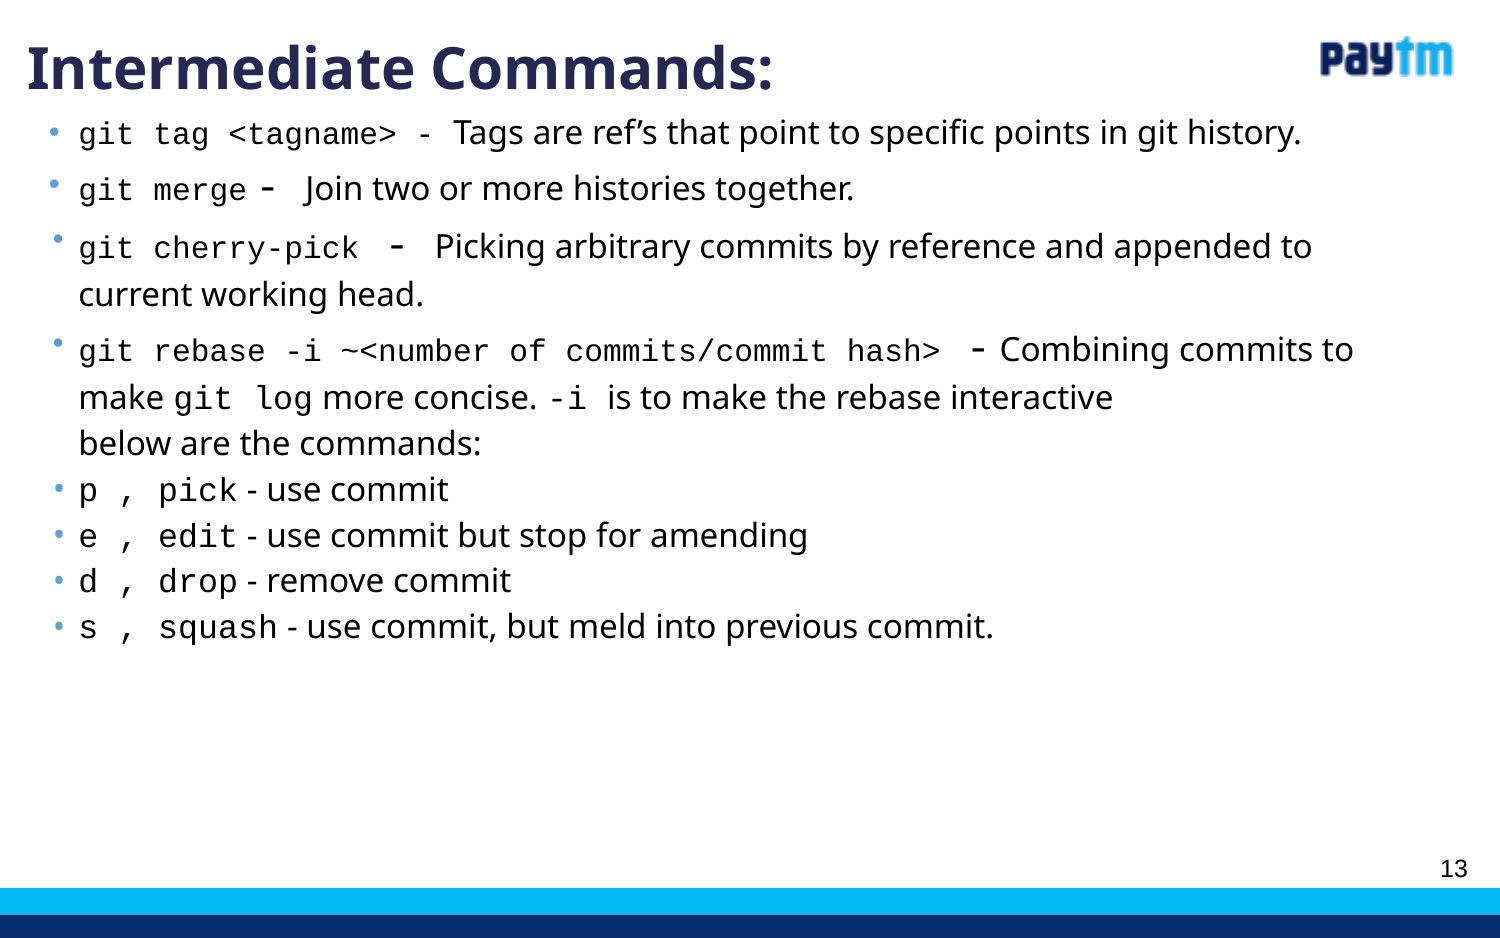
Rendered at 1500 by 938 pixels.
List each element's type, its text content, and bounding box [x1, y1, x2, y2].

picture [0, 916, 1500, 938]
slide_number 1 [1383, 845, 1484, 891]
list git tag <tagname> - Tags are ref’s that point to specific points in git history. git merge - Join two or more histories together. git cherry-pick - Picking arbitrary commits by reference and appended to current working head. git rebase -i ~<number of commits/commit hash> - Combining commits to make git log more concise. -i is to make the rebase interactive below are the commands: p , pick - use commit e , edit - use commit but stop for amending d , drop - remove commit s , squash - use commit, but meld into previous commit. [33, 98, 1384, 816]
title Intermediate Commands: [12, 15, 1278, 117]
picture [1319, 33, 1456, 79]
